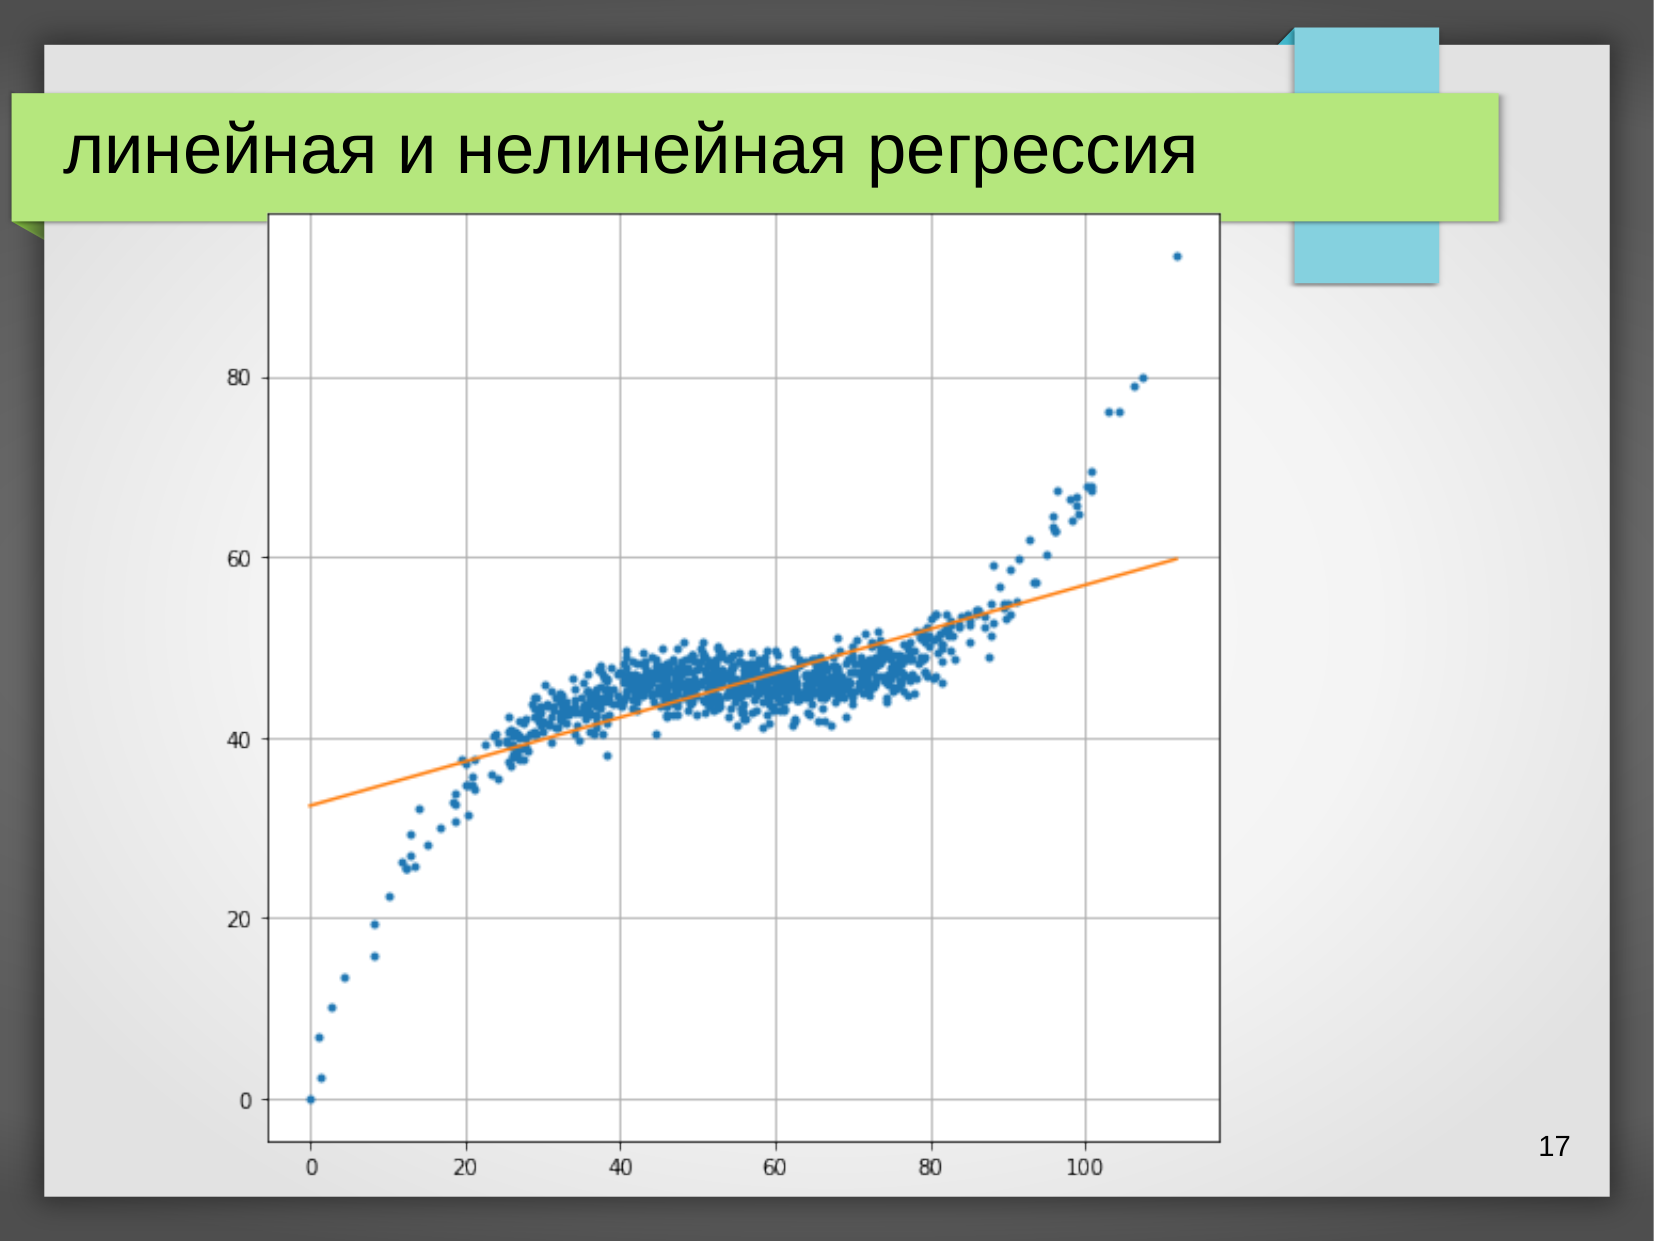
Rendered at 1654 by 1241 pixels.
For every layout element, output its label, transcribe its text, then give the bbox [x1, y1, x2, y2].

title линейная и нелинейная регрессия [63, 106, 1469, 193]
picture [0, 0, 1654, 1241]
